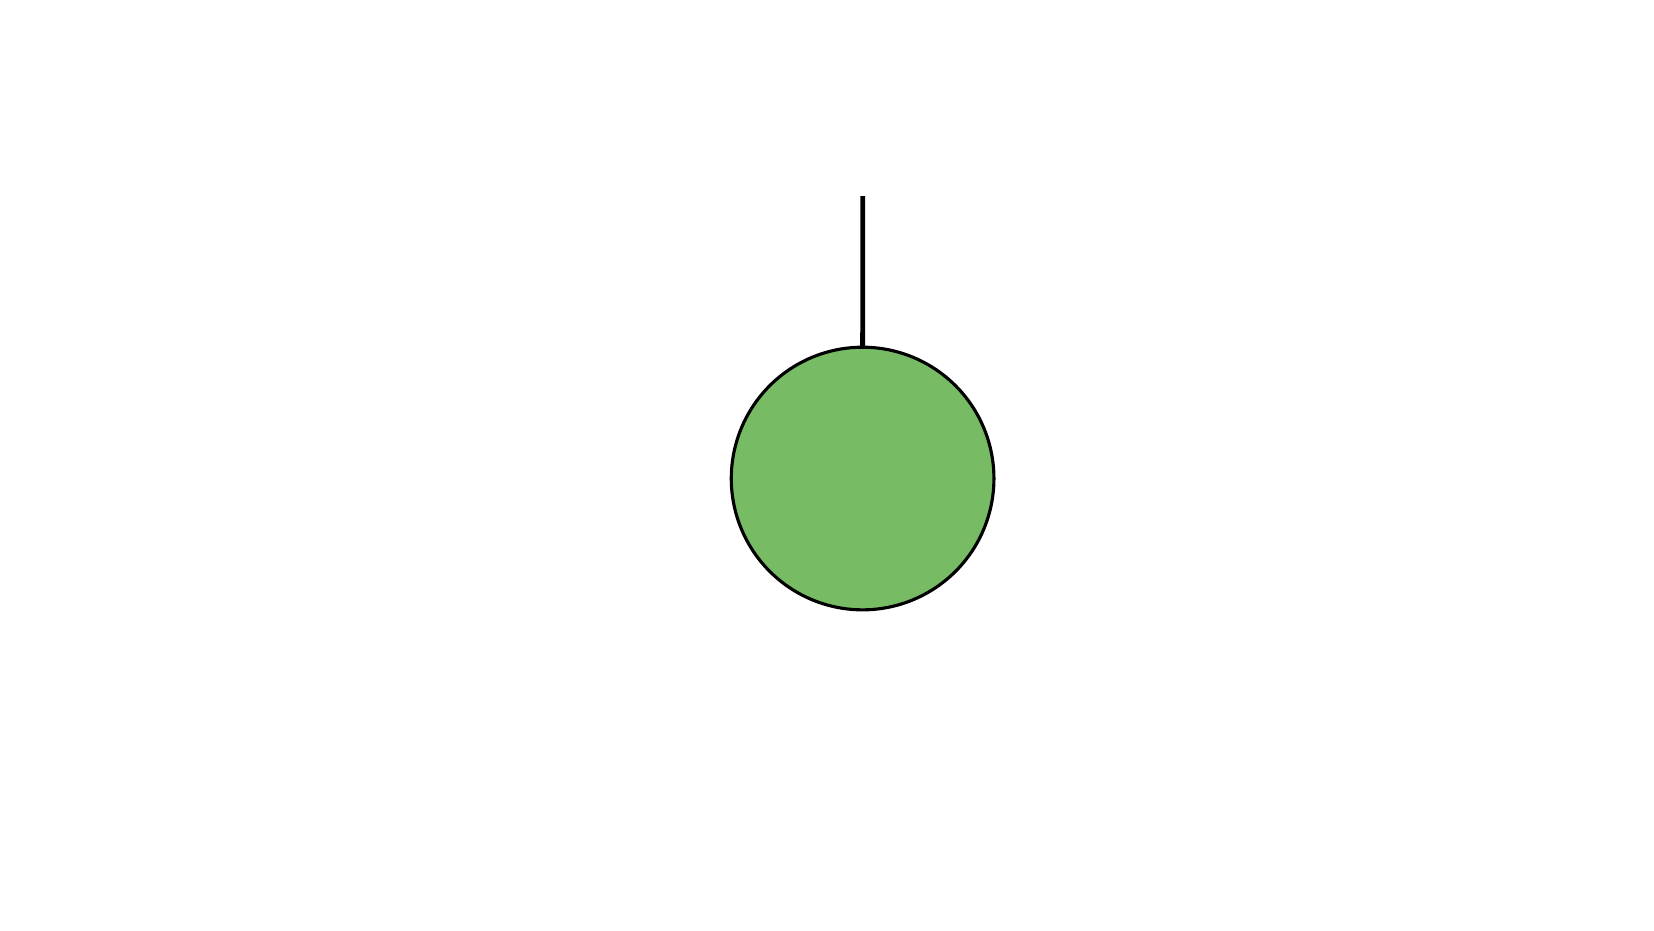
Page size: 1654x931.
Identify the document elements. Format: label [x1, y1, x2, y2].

text_box [731, 347, 994, 610]
